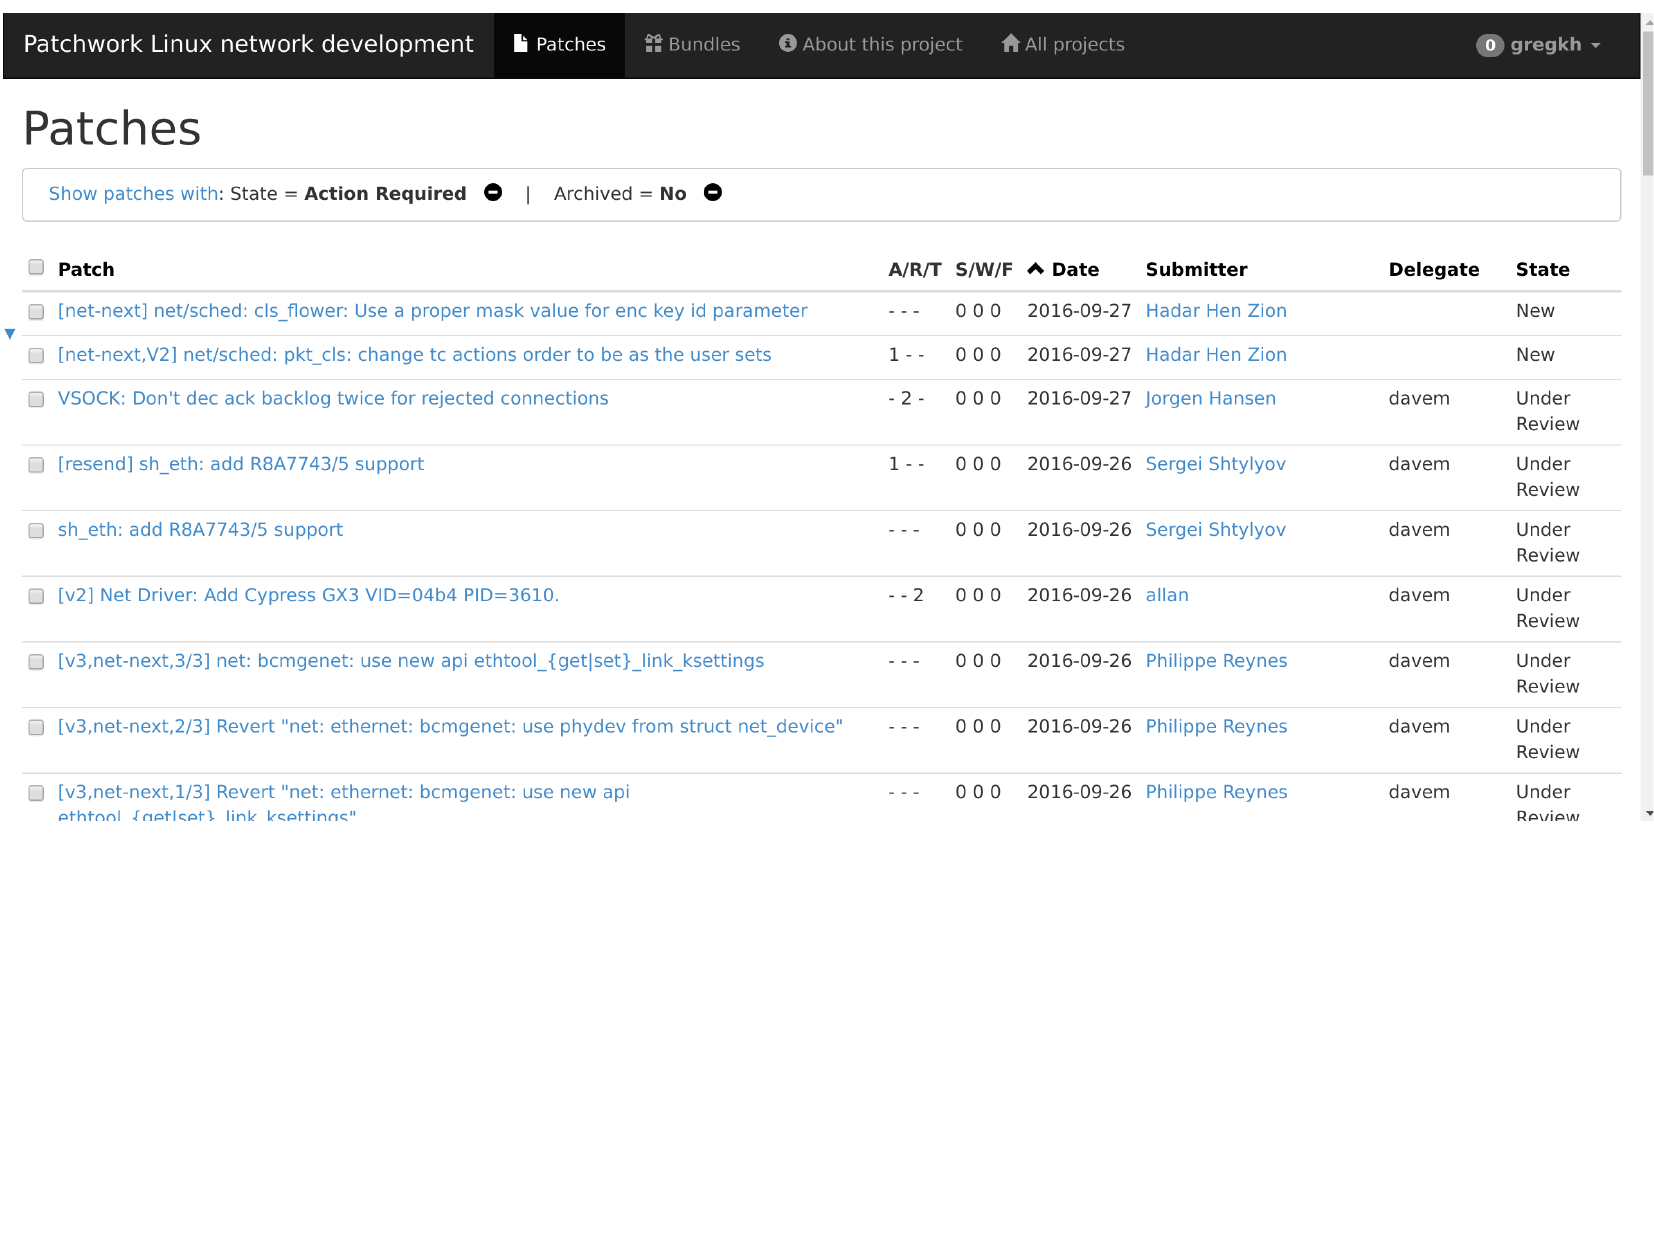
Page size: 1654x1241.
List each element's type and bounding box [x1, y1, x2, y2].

picture [3, 13, 1654, 821]
